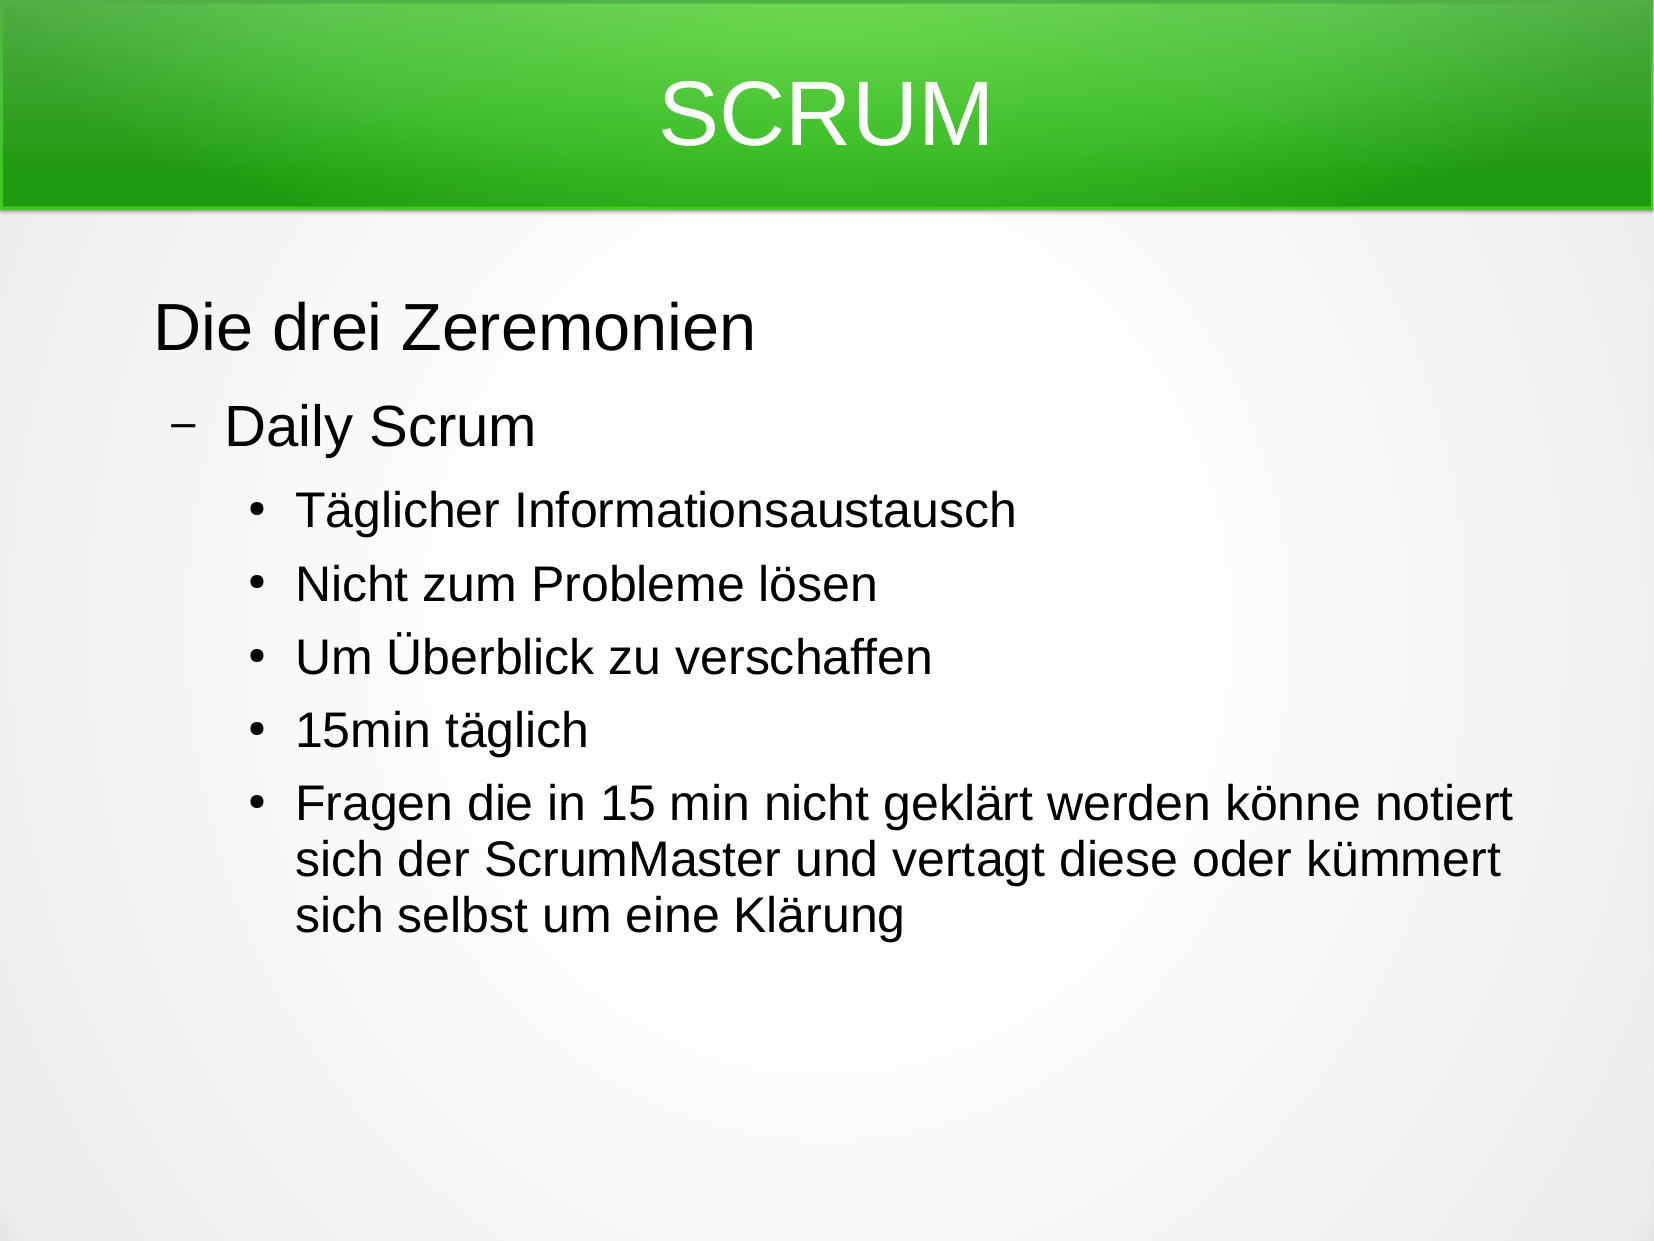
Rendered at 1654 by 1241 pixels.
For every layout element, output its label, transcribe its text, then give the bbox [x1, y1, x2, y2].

list Die drei Zeremonien Daily Scrum Täglicher Informationsaustausch Nicht zum Probleme lösen Um Überblick zu verschaffen 15min täglich Fragen die in 15 min nicht geklärt werden könne notiert sich der ScrumMaster und vertagt diese oder kümmert sich selbst um eine Klärung [82, 290, 1538, 1010]
title SCRUM [82, 49, 1571, 179]
